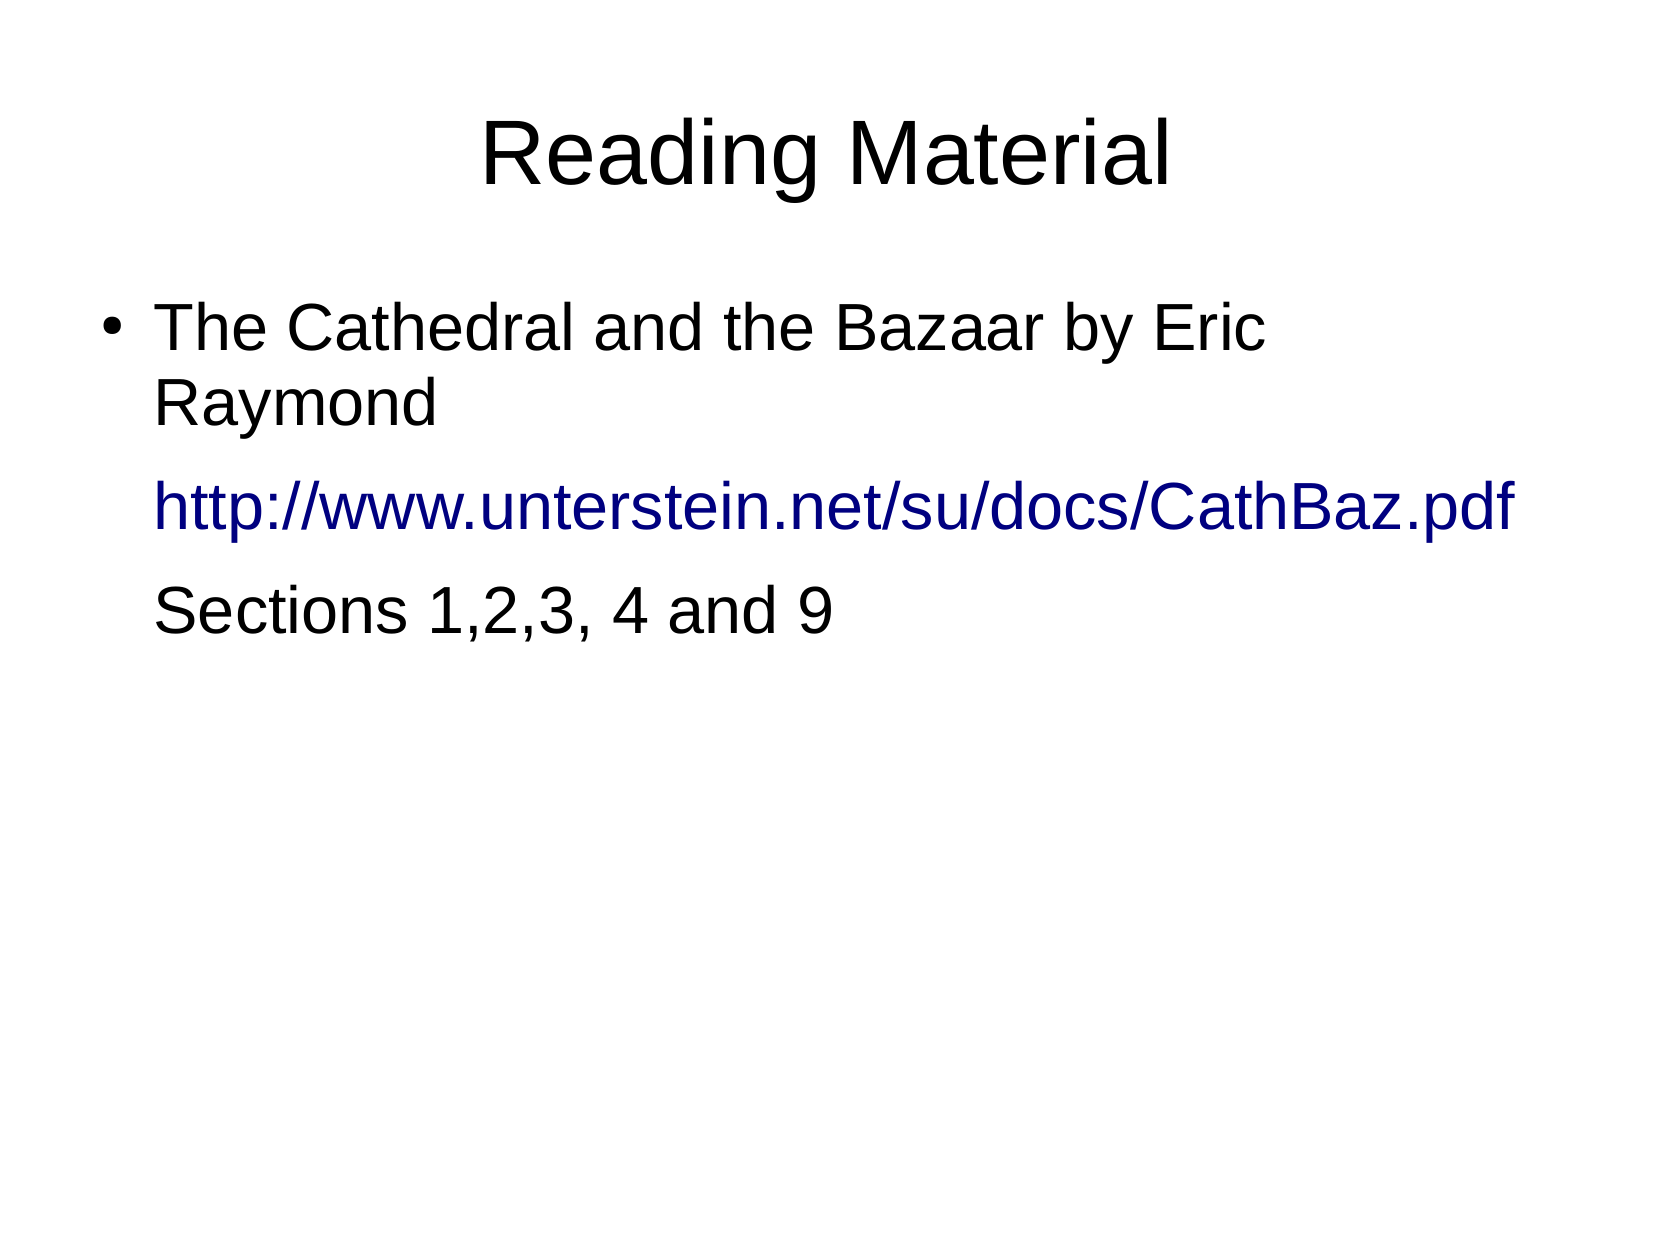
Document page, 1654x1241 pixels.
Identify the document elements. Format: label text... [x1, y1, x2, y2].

list The Cathedral and the Bazaar by Eric Raymond http://www.unterstein.net/su/docs/CathBaz.pdf Sections 1,2,3, 4 and 9 [82, 290, 1571, 1010]
title Reading Material [82, 49, 1571, 257]
